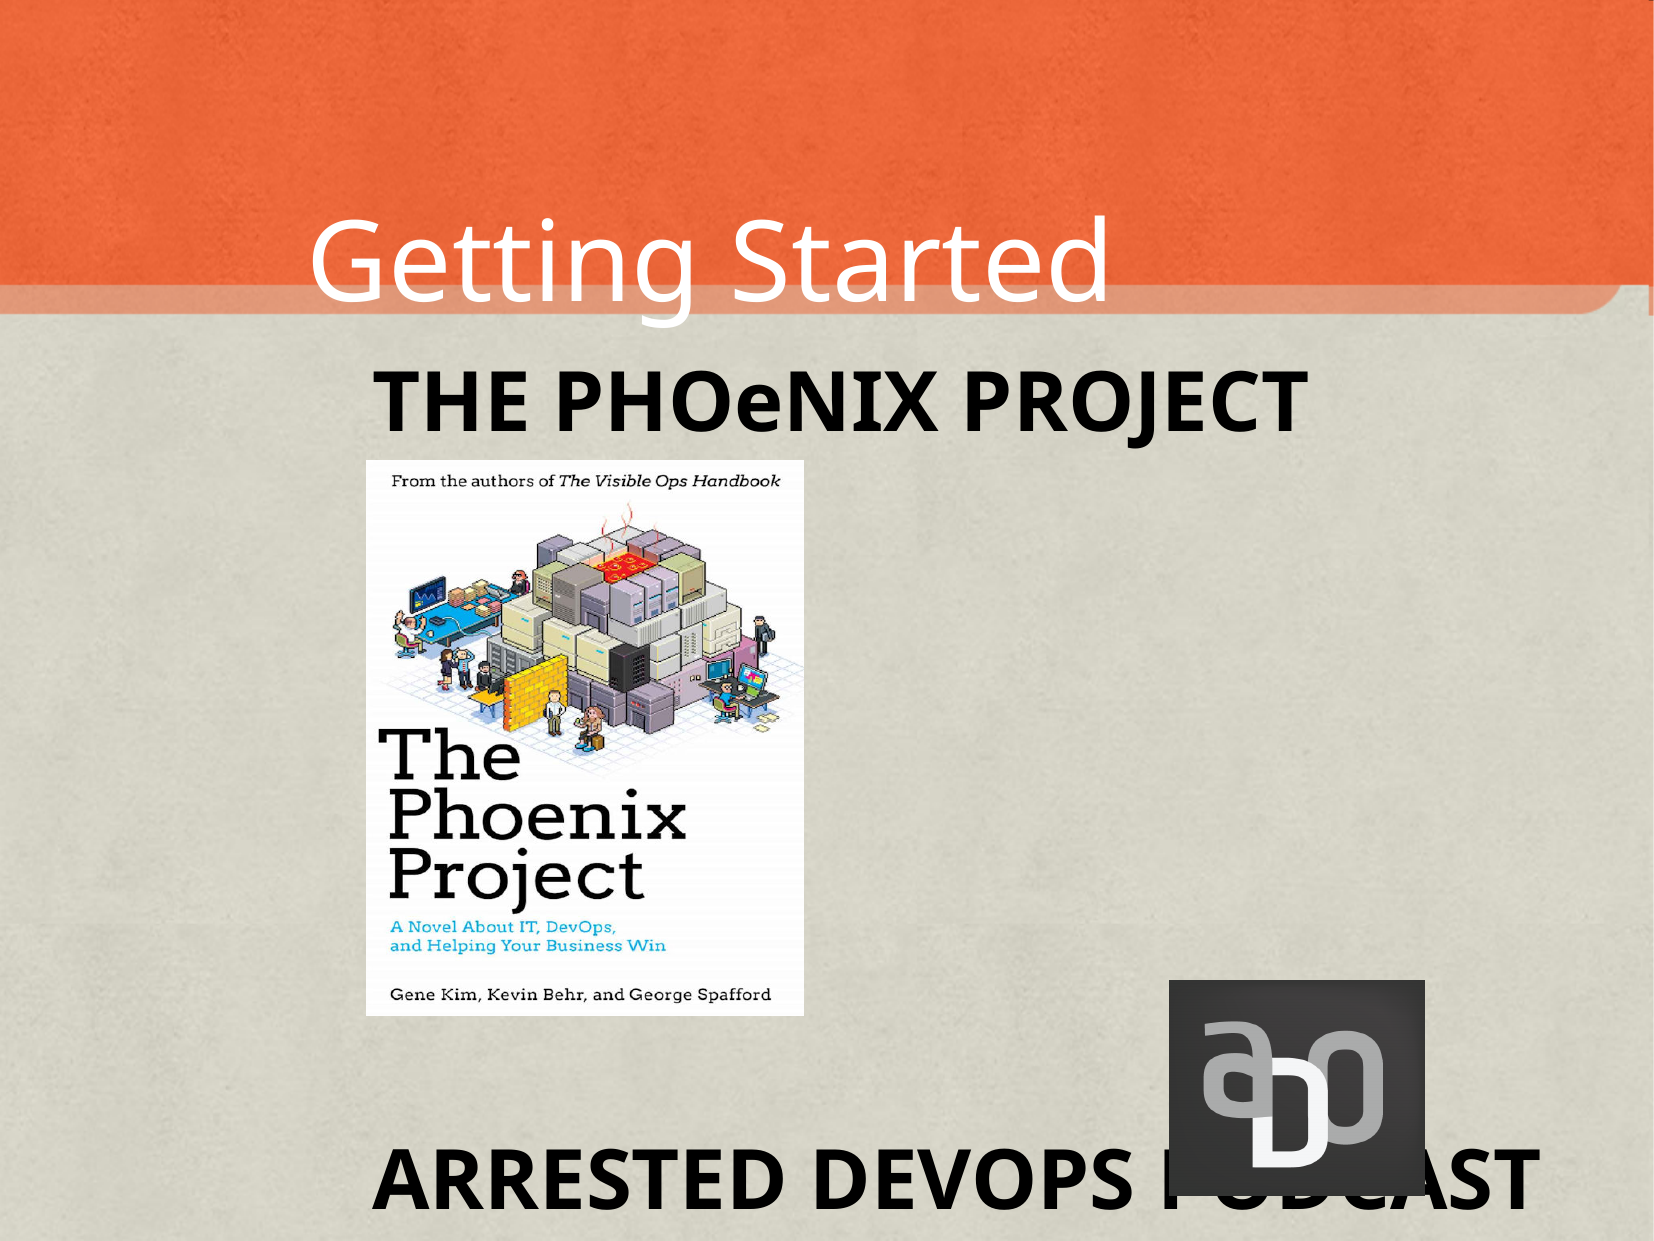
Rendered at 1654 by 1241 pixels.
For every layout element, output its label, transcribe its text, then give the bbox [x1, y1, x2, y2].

picture [366, 460, 804, 1016]
picture [1169, 980, 1425, 1196]
picture [0, 0, 1654, 1241]
title Getting Started [306, 189, 1654, 317]
list THE PHOeNIX PROJECT ARRESTED DEVOPS PODCAST [301, 348, 1583, 1241]
